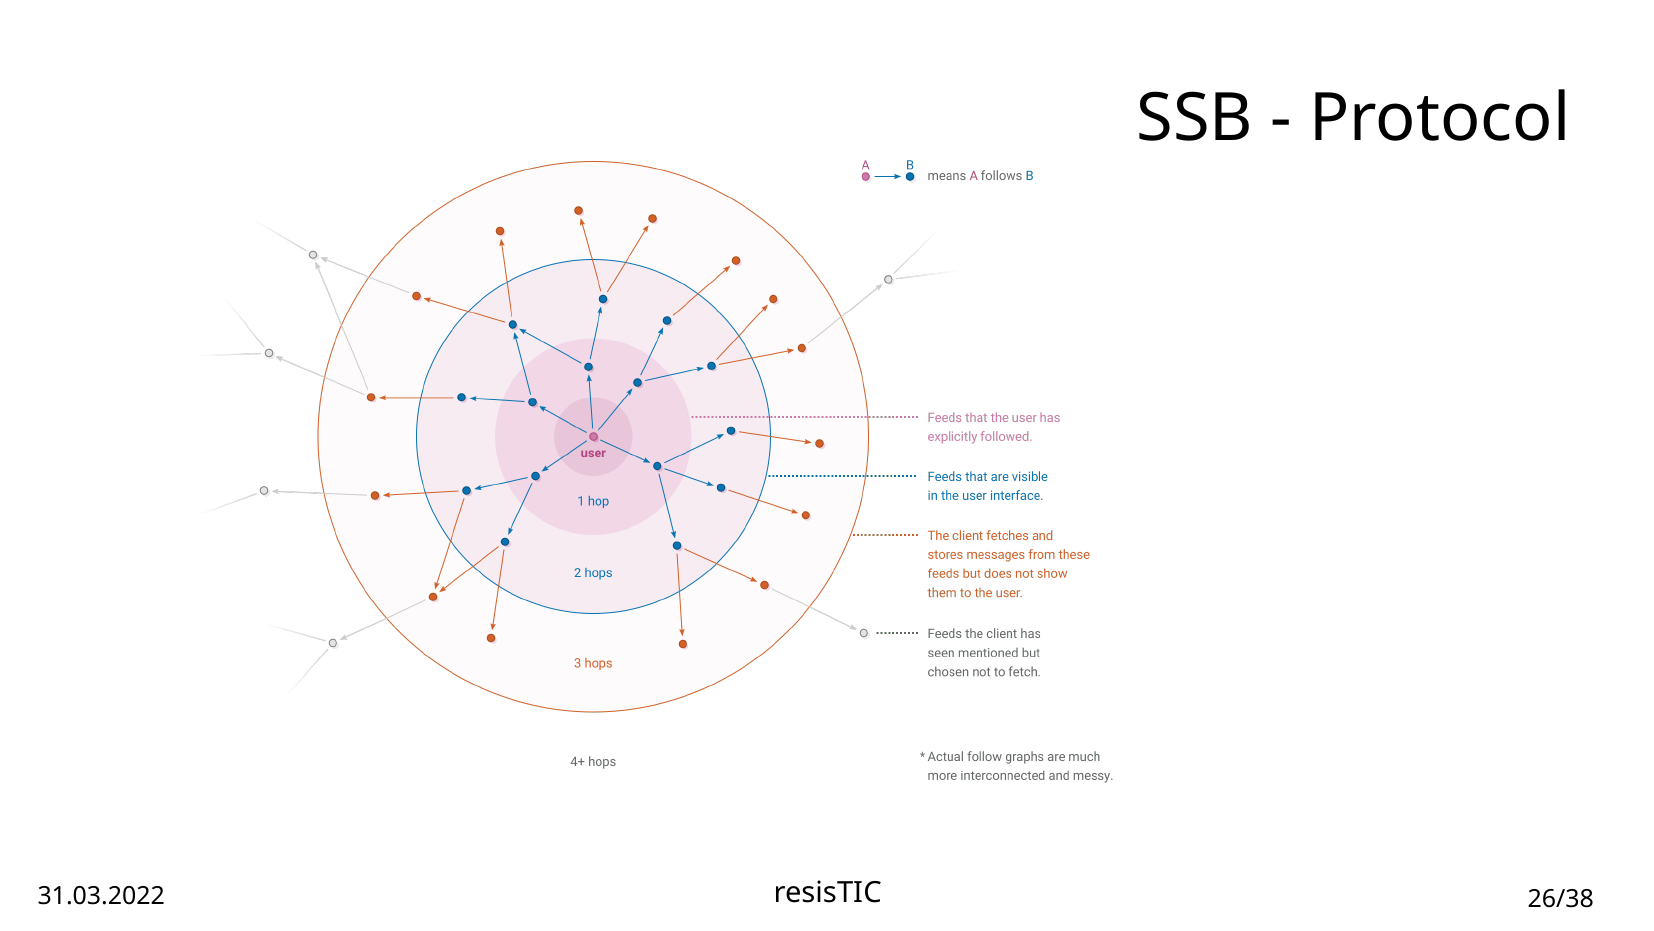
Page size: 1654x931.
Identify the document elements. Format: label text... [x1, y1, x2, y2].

text_box 26/38 [1383, 873, 1609, 919]
title SSB - Protocol [82, 37, 1571, 193]
picture [72, 112, 1126, 800]
